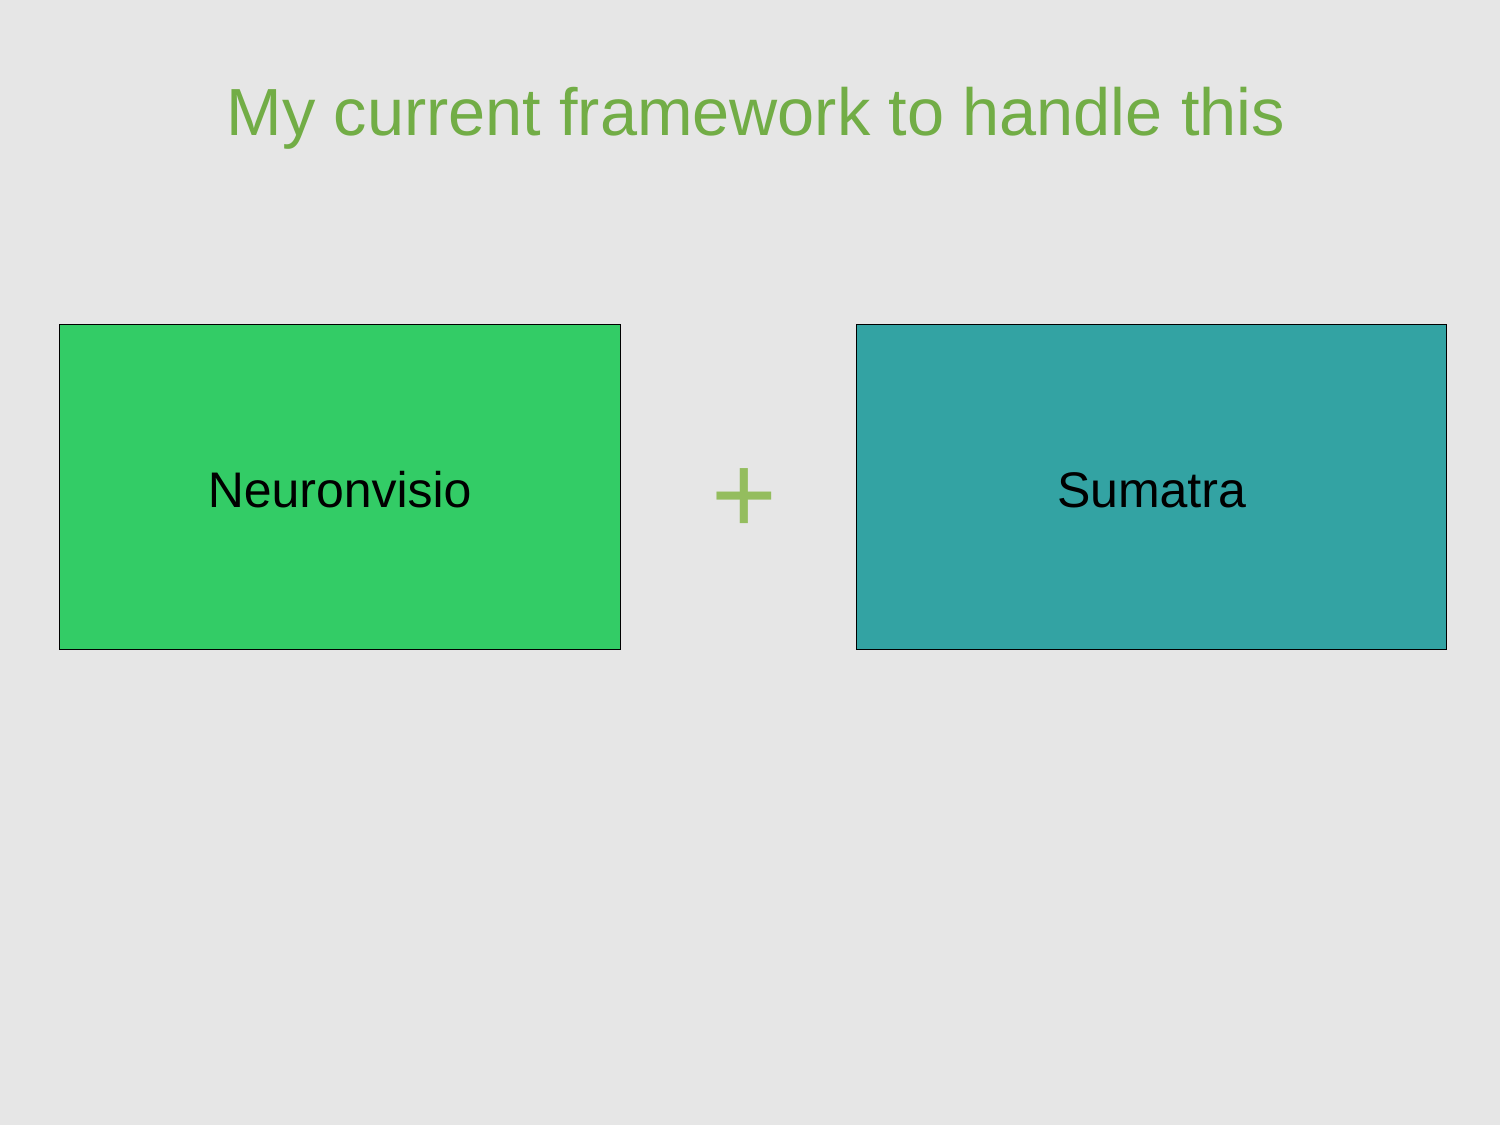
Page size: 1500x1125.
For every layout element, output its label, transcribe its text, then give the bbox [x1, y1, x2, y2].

title My current framework to handle this [87, 57, 1426, 168]
text_box + [696, 413, 786, 564]
text_box Neuronvisio [59, 324, 621, 650]
text_box Sumatra [856, 324, 1447, 650]
